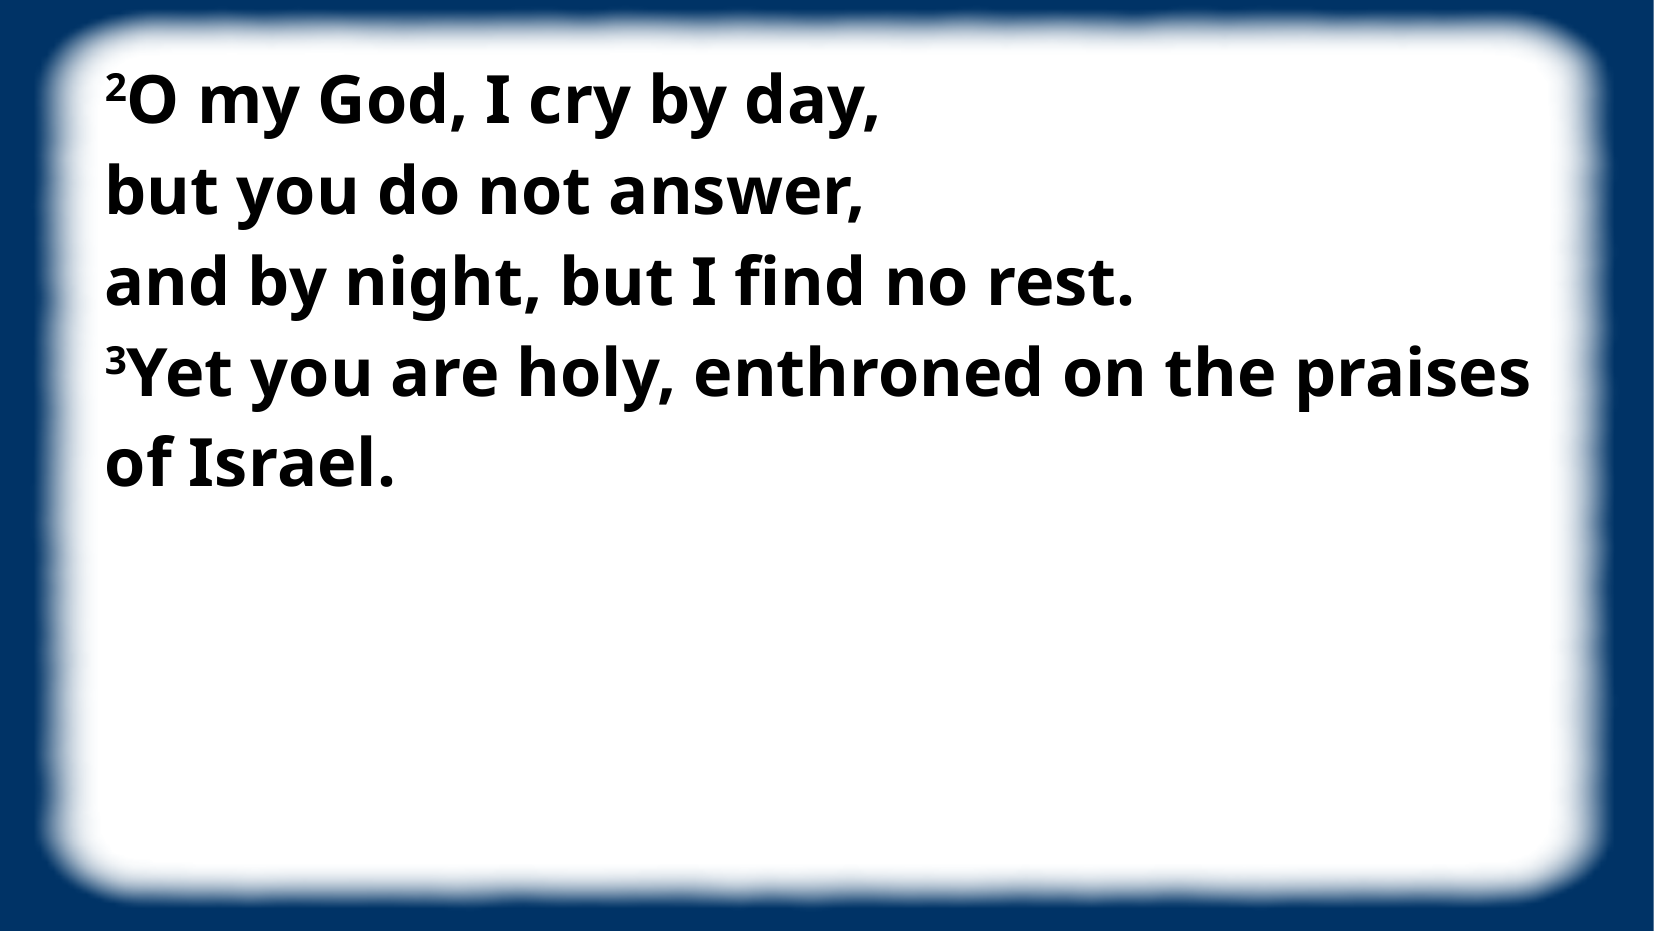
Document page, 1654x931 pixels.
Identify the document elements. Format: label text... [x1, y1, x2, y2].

text_box 2O my God, I cry by day, but you do not answer, and by night, but I find no rest. 3Yet you are holy, enthroned on the praises of Israel. [90, 45, 1576, 504]
picture [0, 0, 1654, 931]
